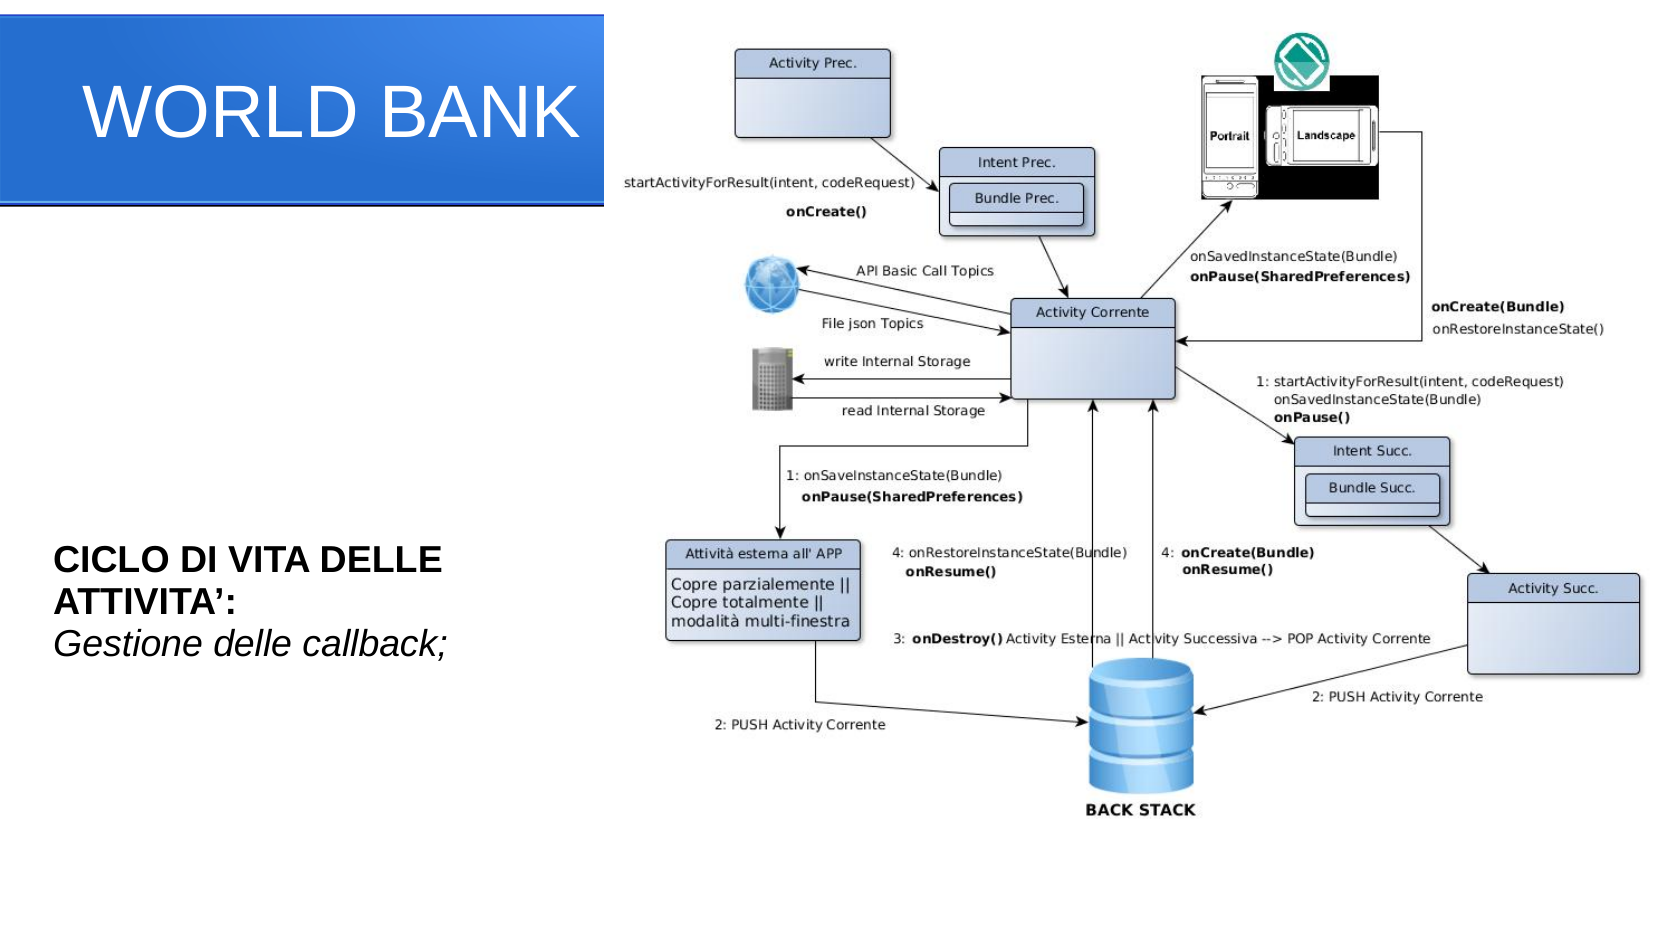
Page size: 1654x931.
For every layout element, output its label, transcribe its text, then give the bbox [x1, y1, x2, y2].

text_box CICLO DI VITA DELLE ATTIVITA’: Gestione delle callback; [38, 531, 591, 886]
picture [604, 14, 1654, 839]
title WORLD BANK [82, 35, 604, 189]
